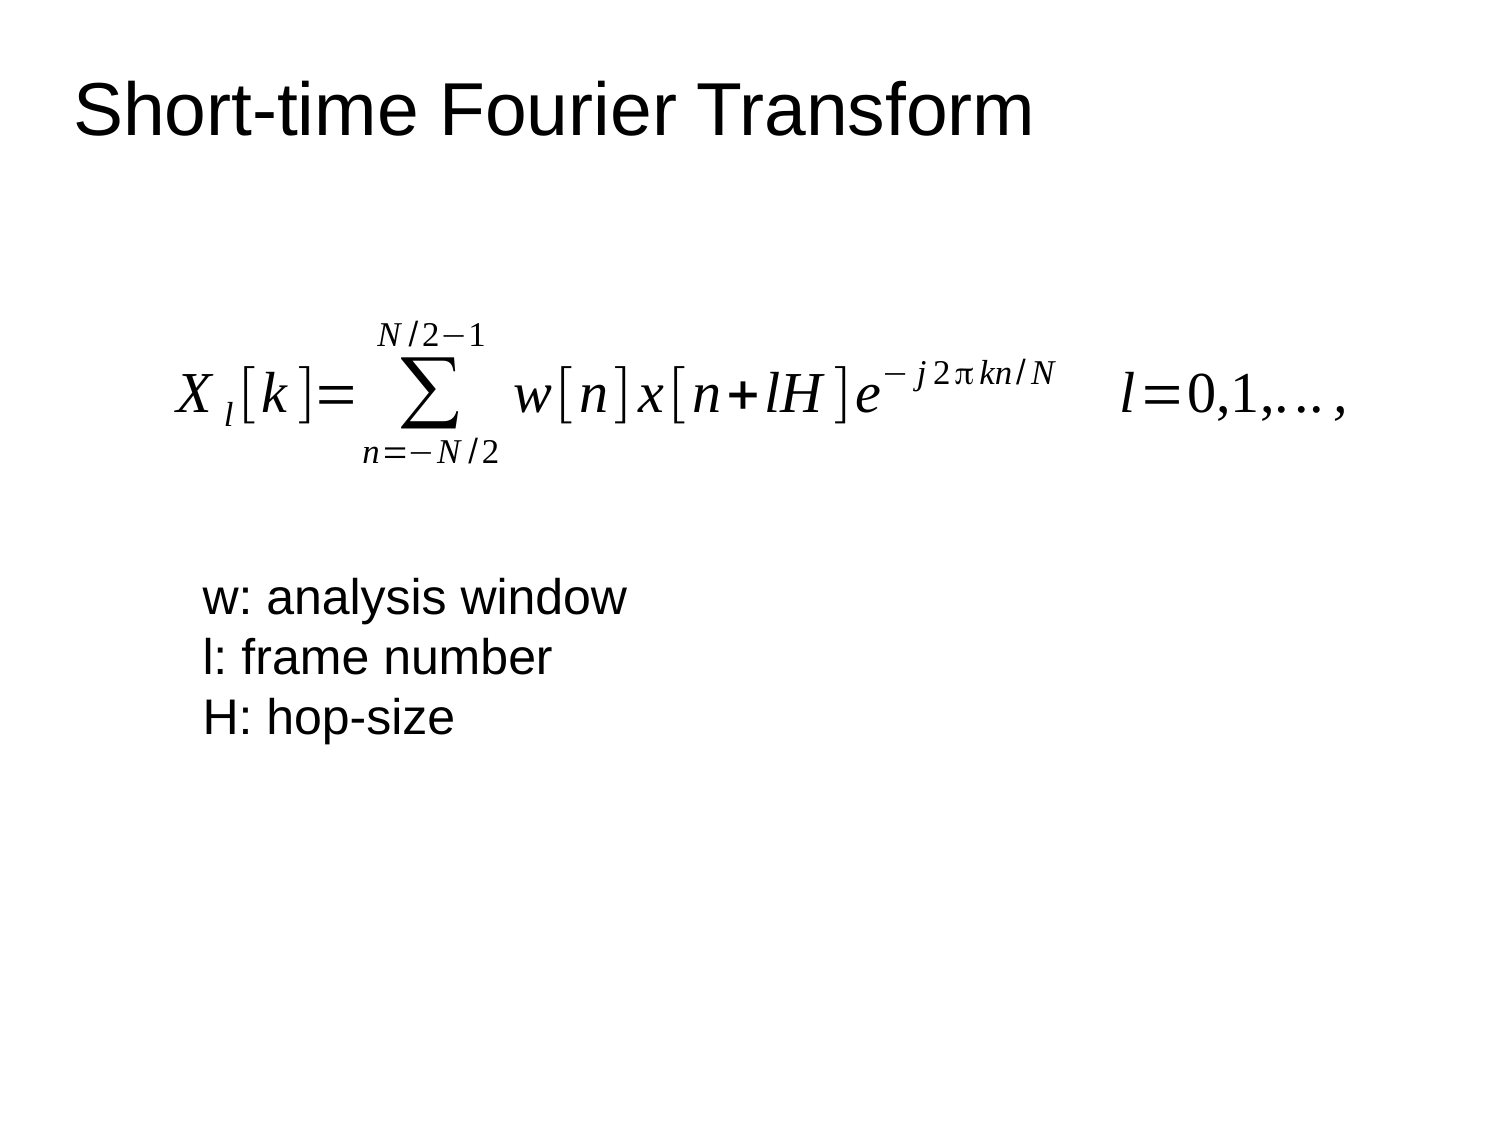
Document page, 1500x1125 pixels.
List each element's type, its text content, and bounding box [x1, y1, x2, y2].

title Short-time Fourier Transform [73, 9, 1350, 198]
text_box w: analysis window l: frame number H: hop-size [187, 553, 989, 734]
chart [163, 314, 1355, 472]
